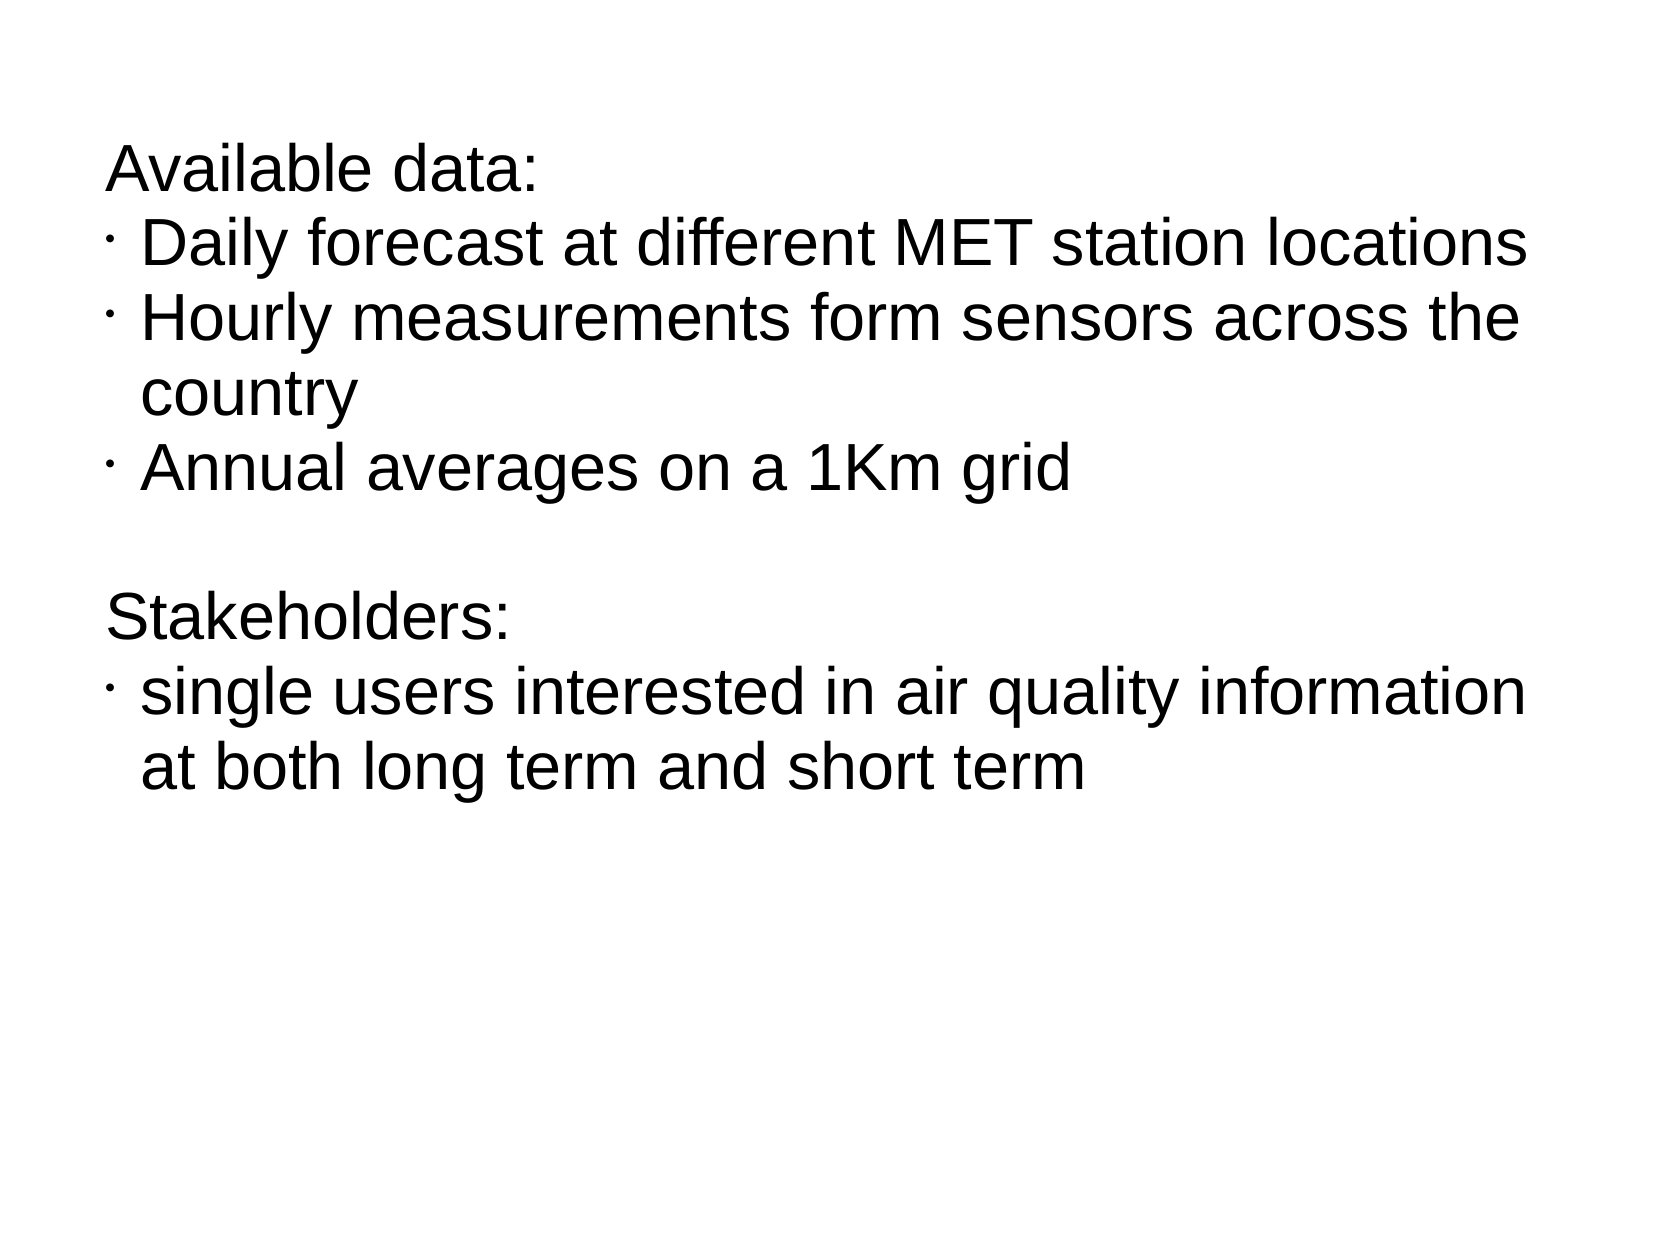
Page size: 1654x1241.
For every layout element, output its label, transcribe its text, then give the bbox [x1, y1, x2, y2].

subtitle Available data: Daily forecast at different MET station locations Hourly measurements form sensors across the country Annual averages on a 1Km grid Stakeholders: single users interested in air quality information at both long term and short term [105, 54, 1594, 1030]
